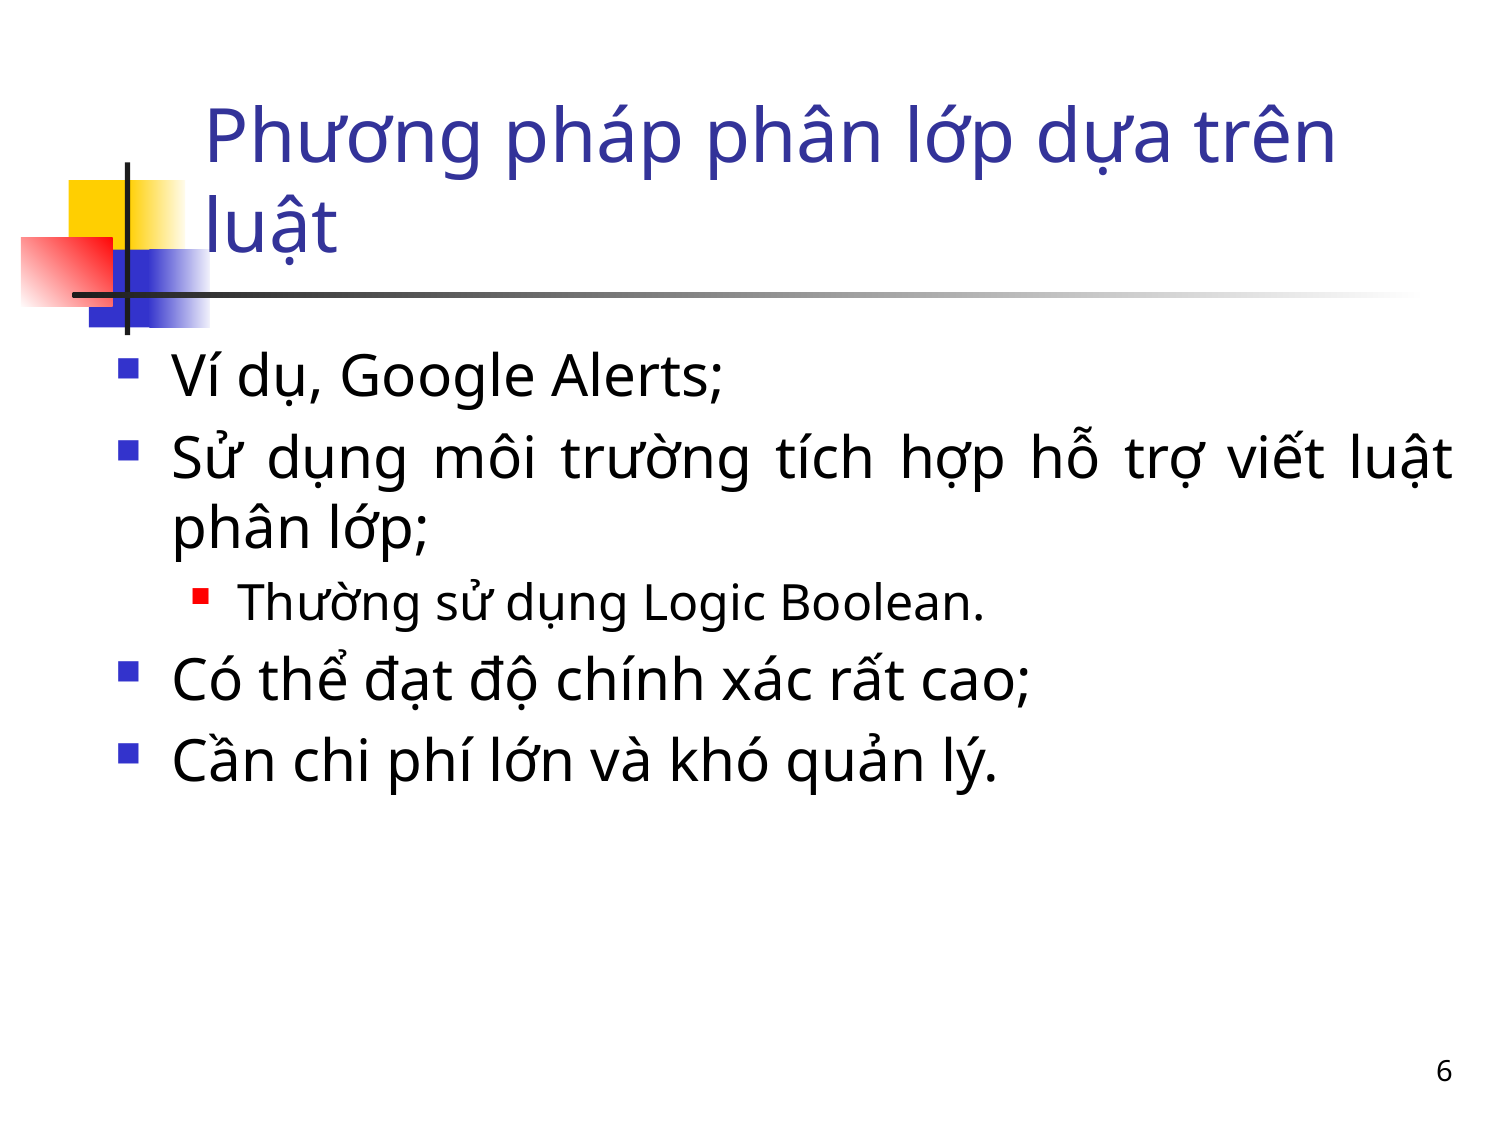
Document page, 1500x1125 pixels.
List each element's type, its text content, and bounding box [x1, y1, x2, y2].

title Phương pháp phân lớp dựa trên luật [188, 35, 1468, 275]
slide_number <number> [1155, 1024, 1468, 1100]
list Ví dụ, Google Alerts; Sử dụng môi trường tích hợp hỗ trợ viết luật phân lớp; Thường sử dụng Logic Boolean. Có thể đạt độ chính xác rất cao; Cần chi phí lớn và khó quản lý. [100, 331, 1469, 787]
